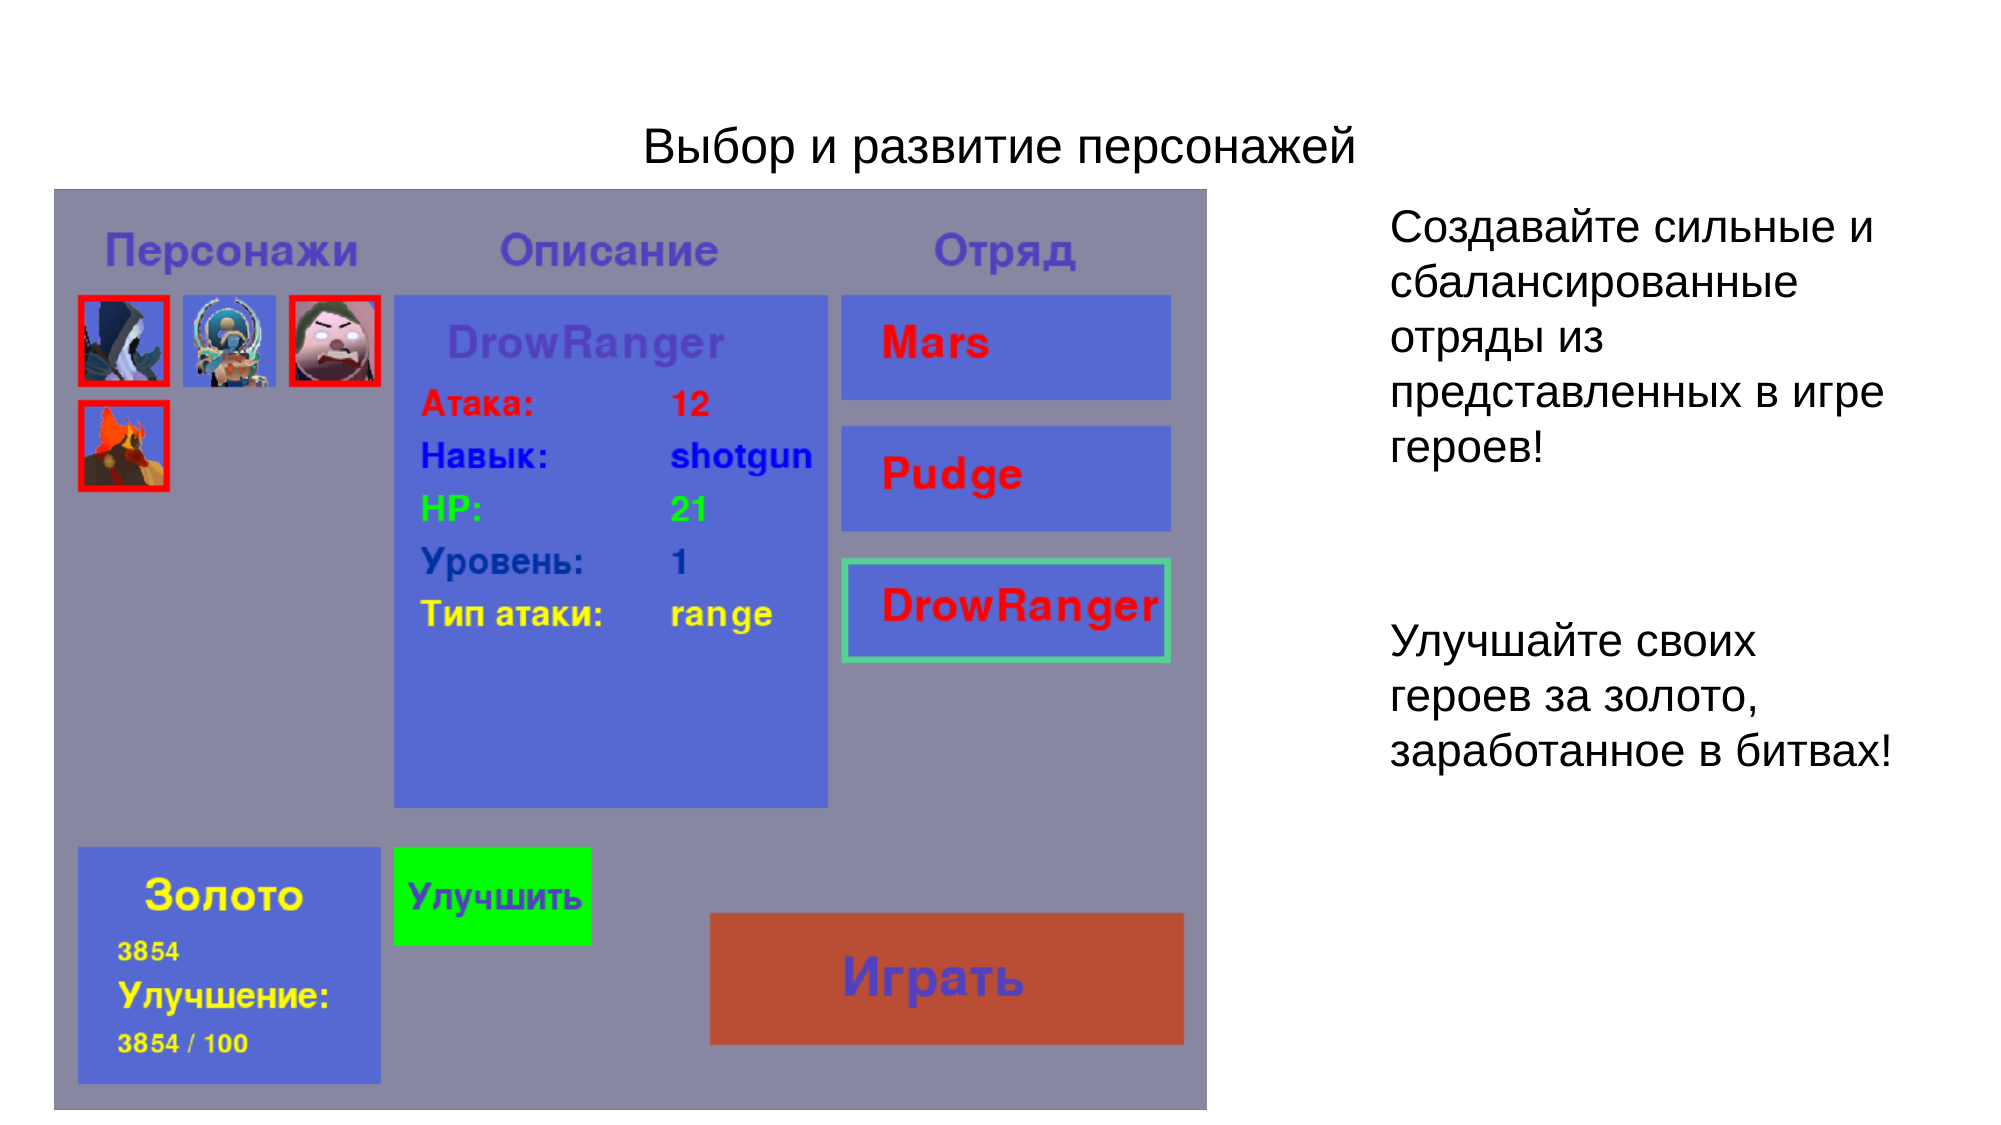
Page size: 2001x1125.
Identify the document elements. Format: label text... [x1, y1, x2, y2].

text_box Создавайте сильные и сбалансированные отряды из представленных в игре героев! [1375, 189, 1919, 480]
title Выбор и развитие персонажей [249, 29, 1750, 258]
picture [54, 189, 1207, 1110]
text_box Улучшайте своих героев за золото, заработанное в битвах! [1375, 603, 1920, 784]
